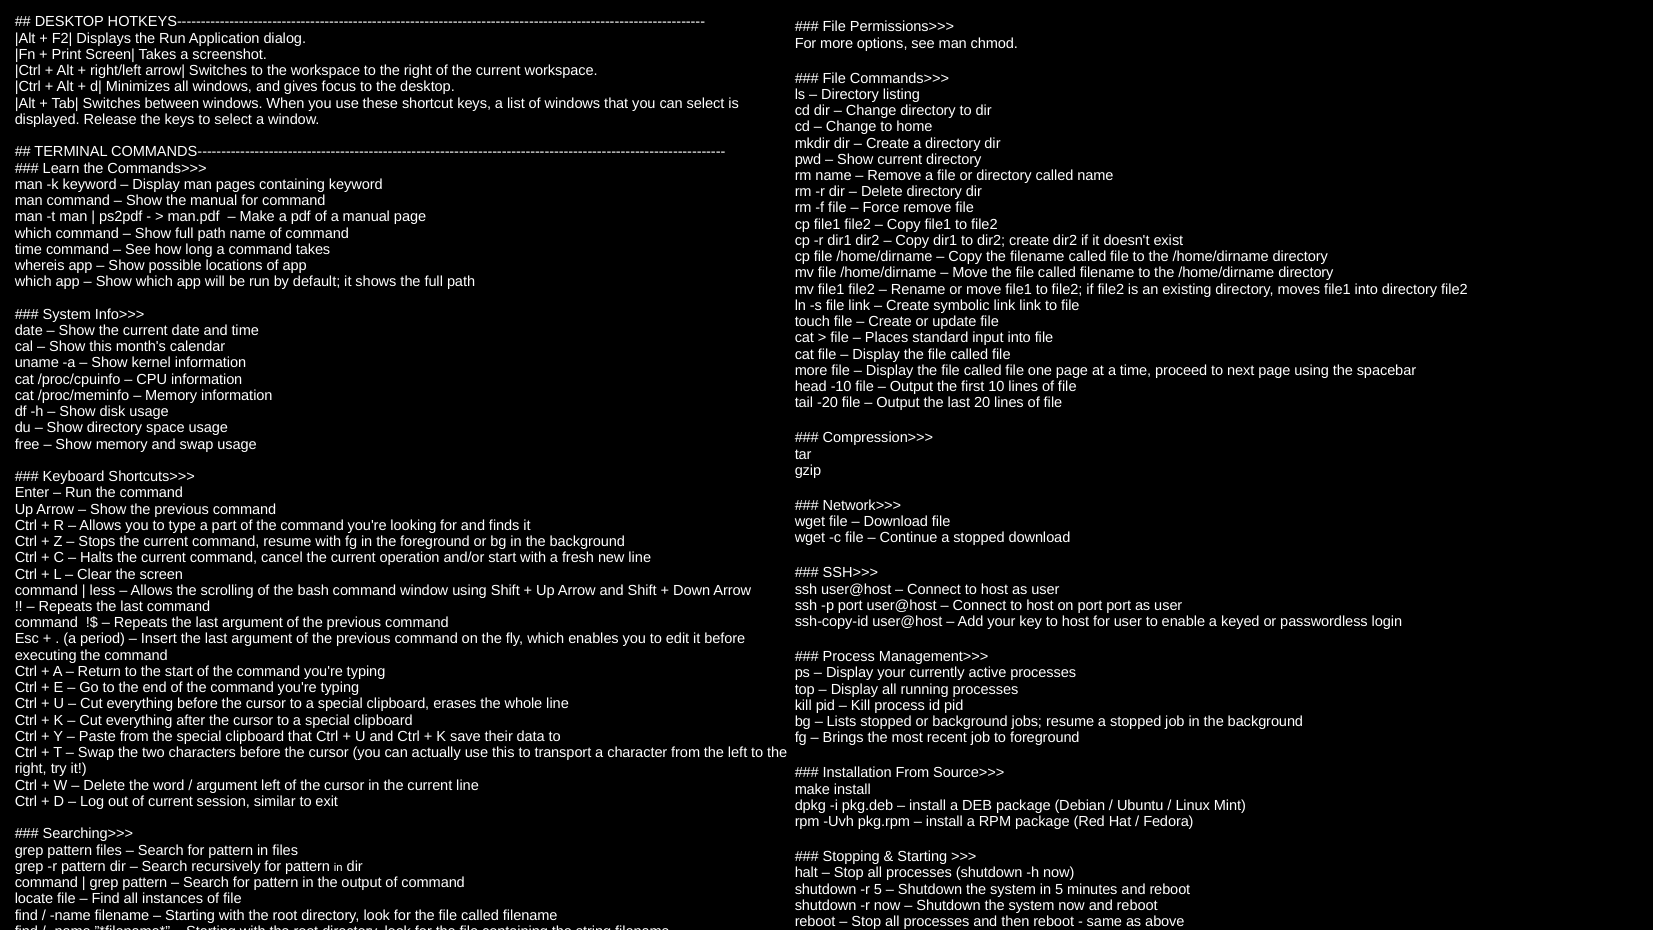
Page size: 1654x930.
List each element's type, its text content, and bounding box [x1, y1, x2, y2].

text_box ### File Permissions>>> For more options, see man chmod. ### File Commands>>> ls – Directory listing cd dir – Change directory to dir cd – Change to home mkdir dir – Create a directory dir pwd – Show current directory rm name – Remove a file or directory called name rm -r dir – Delete directory dir rm -f file – Force remove file cp file1 file2 – Copy file1 to file2 cp -r dir1 dir2 – Copy dir1 to dir2; create dir2 if it doesn't exist cp file /home/dirname – Copy the filename called file to the /home/dirname directory mv file /home/dirname – Move the file called filename to the /home/dirname directory mv file1 file2 – Rename or move file1 to file2; if file2 is an existing directory, moves file1 into directory file2 ln -s file link – Create symbolic link link to file touch file – Create or update file cat > file – Places standard input into file cat file – Display the file called file more file – Display the file called file one page at a time, proceed to next page using the spacebar head -10 file – Output the first 10 lines of file tail -20 file – Output the last 20 lines of file ### Compression>>> tar gzip ### Network>>> wget file – Download file wget -c file – Continue a stopped download ### SSH>>> ssh user@host – Connect to host as user ssh -p port user@host – Connect to host on port port as user ssh-copy-id user@host – Add your key to host for user to enable a keyed or passwordless login ### Process Management>>> ps – Display your currently active processes top – Display all running processes kill pid – Kill process id pid bg – Lists stopped or background jobs; resume a stopped job in the background fg – Brings the most recent job to foreground ### Installation From Source>>> make install dpkg -i pkg.deb – install a DEB package (Debian / Ubuntu / Linux Mint) rpm -Uvh pkg.rpm – install a RPM package (Red Hat / Fedora) ### Stopping & Starting >>> halt – Stop all processes (shutdown -h now) shutdown -r 5 – Shutdown the system in 5 minutes and reboot shutdown -r now – Shutdown the system now and reboot reboot – Stop all processes and then reboot - same as above [780, 11, 1653, 930]
text_box ## DESKTOP HOTKEYS--------------------------------------------------------------------------------------------------------------- |Alt + F2| Displays the Run Application dialog. |Fn + Print Screen| Takes a screenshot. |Ctrl + Alt + right/left arrow| Switches to the workspace to the right of the current workspace. |Ctrl + Alt + d| Minimizes all windows, and gives focus to the desktop. |Alt + Tab| Switches between windows. When you use these shortcut keys, a list of windows that you can select is displayed. Release the keys to select a window. ## TERMINAL COMMANDS--------------------------------------------------------------------------------------------------------------- ### Learn the Commands>>> man -k keyword – Display man pages containing keyword man command – Show the manual for command man -t man | ps2pdf - > man.pdf – Make a pdf of a manual page which command – Show full path name of command time command – See how long a command takes whereis app – Show possible locations of app which app – Show which app will be run by default; it shows the full path ### System Info>>> date – Show the current date and time cal – Show this month's calendar uname -a – Show kernel information cat /proc/cpuinfo – CPU information cat /proc/meminfo – Memory information df -h – Show disk usage du – Show directory space usage free – Show memory and swap usage ### Keyboard Shortcuts>>> Enter – Run the command Up Arrow – Show the previous command Ctrl + R – Allows you to type a part of the command you're looking for and finds it Ctrl + Z – Stops the current command, resume with fg in the foreground or bg in the background Ctrl + C – Halts the current command, cancel the current operation and/or start with a fresh new line Ctrl + L – Clear the screen command | less – Allows the scrolling of the bash command window using Shift + Up Arrow and Shift + Down Arrow !! – Repeats the last command command !$ – Repeats the last argument of the previous command Esc + . (a period) – Insert the last argument of the previous command on the fly, which enables you to edit it before executing the command Ctrl + A – Return to the start of the command you're typing Ctrl + E – Go to the end of the command you're typing Ctrl + U – Cut everything before the cursor to a special clipboard, erases the whole line Ctrl + K – Cut everything after the cursor to a special clipboard Ctrl + Y – Paste from the special clipboard that Ctrl + U and Ctrl + K save their data to Ctrl + T – Swap the two characters before the cursor (you can actually use this to transport a character from the left to the right, try it!) Ctrl + W – Delete the word / argument left of the cursor in the current line Ctrl + D – Log out of current session, similar to exit ### Searching>>> grep pattern files – Search for pattern in files grep -r pattern dir – Search recursively for pattern in dir command | grep pattern – Search for pattern in the output of command locate file – Find all instances of file find / -name filename – Starting with the root directory, look for the file called filename find / -name ”*filename*” – Starting with the root directory, look for the file containing the string filename locate filename – Find a file called filename using the locate command; this assumes you have already used the command updatedb (see next) updatedb – Create or update the database of files on all file systems attached to the Linux root directory which filename – Show the subdirectory containing the executable file called filename grep TextStringToFind /dir – Starting with the directory called dir, look for and list all files containing TextStringToFind [0, 6, 807, 860]
